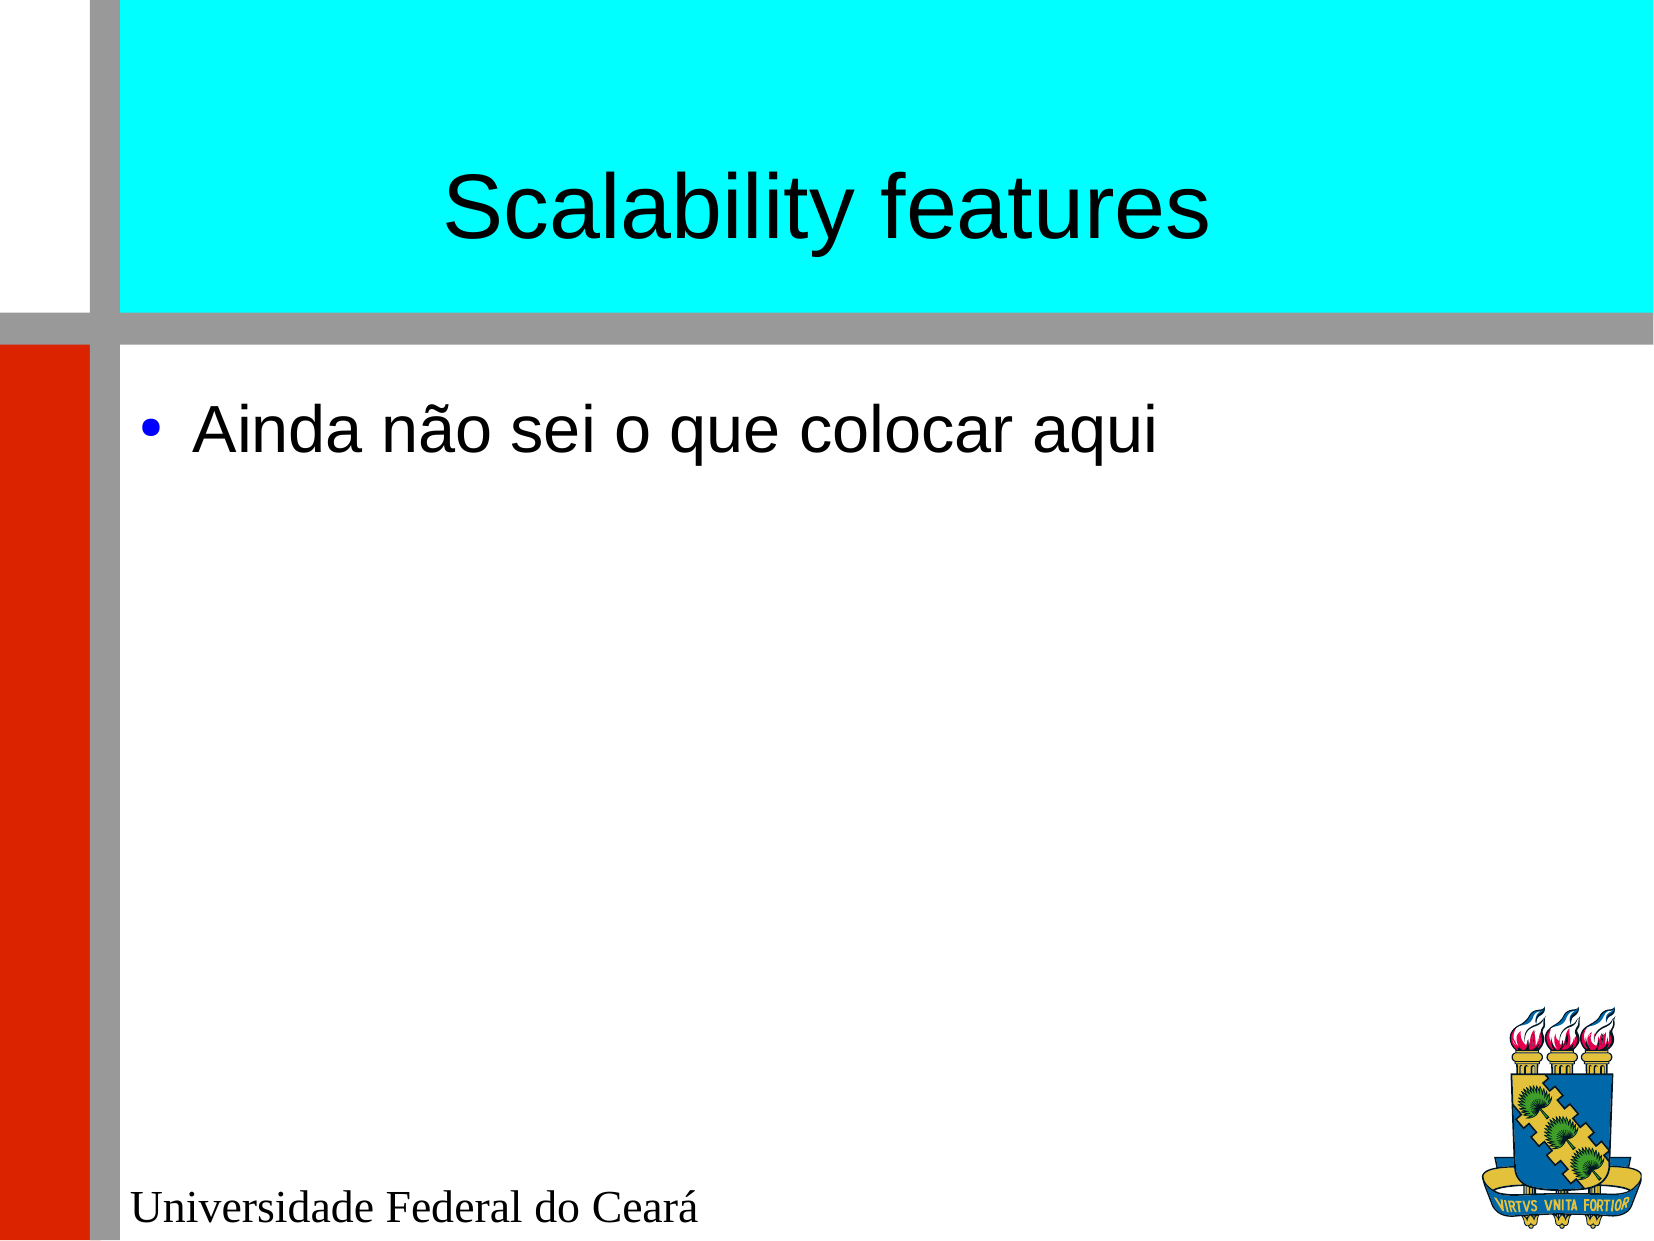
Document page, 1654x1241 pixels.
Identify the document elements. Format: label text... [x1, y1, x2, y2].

list Ainda não sei o que colocar aqui [121, 391, 1534, 1111]
title Scalability features [121, 102, 1534, 310]
